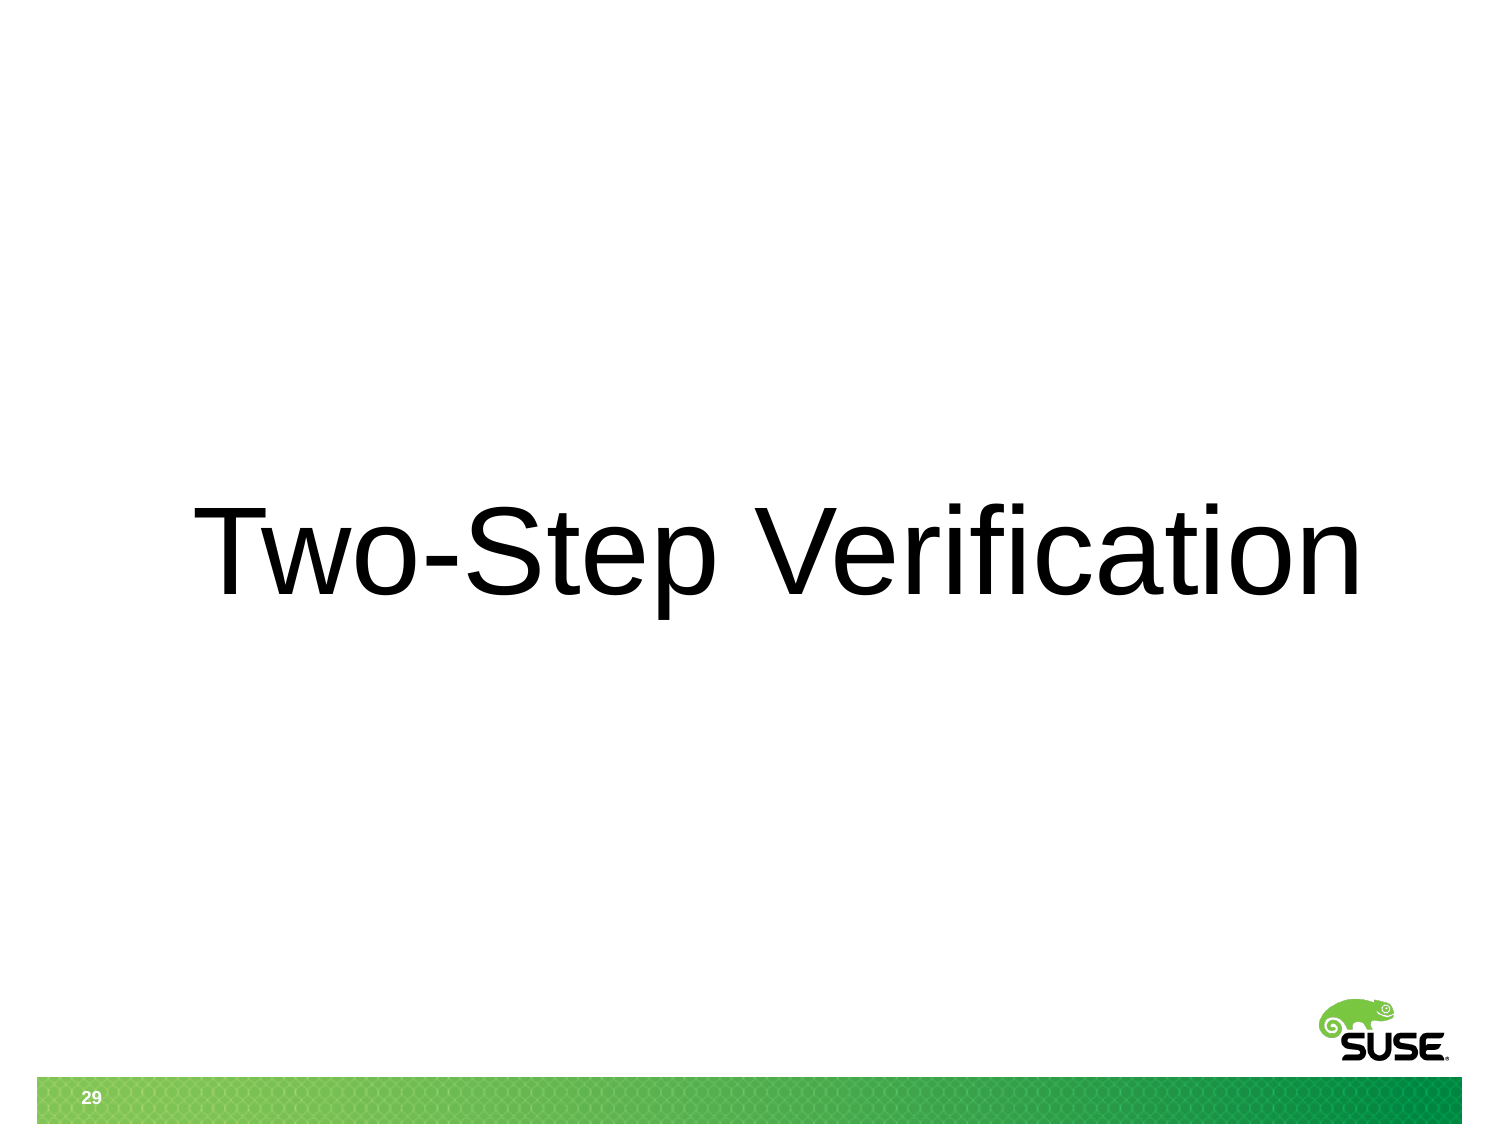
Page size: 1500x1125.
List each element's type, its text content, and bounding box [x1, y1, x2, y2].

text_box Two-Step Verification [177, 474, 1382, 636]
picture [37, 1077, 1462, 1124]
picture [1319, 999, 1449, 1061]
